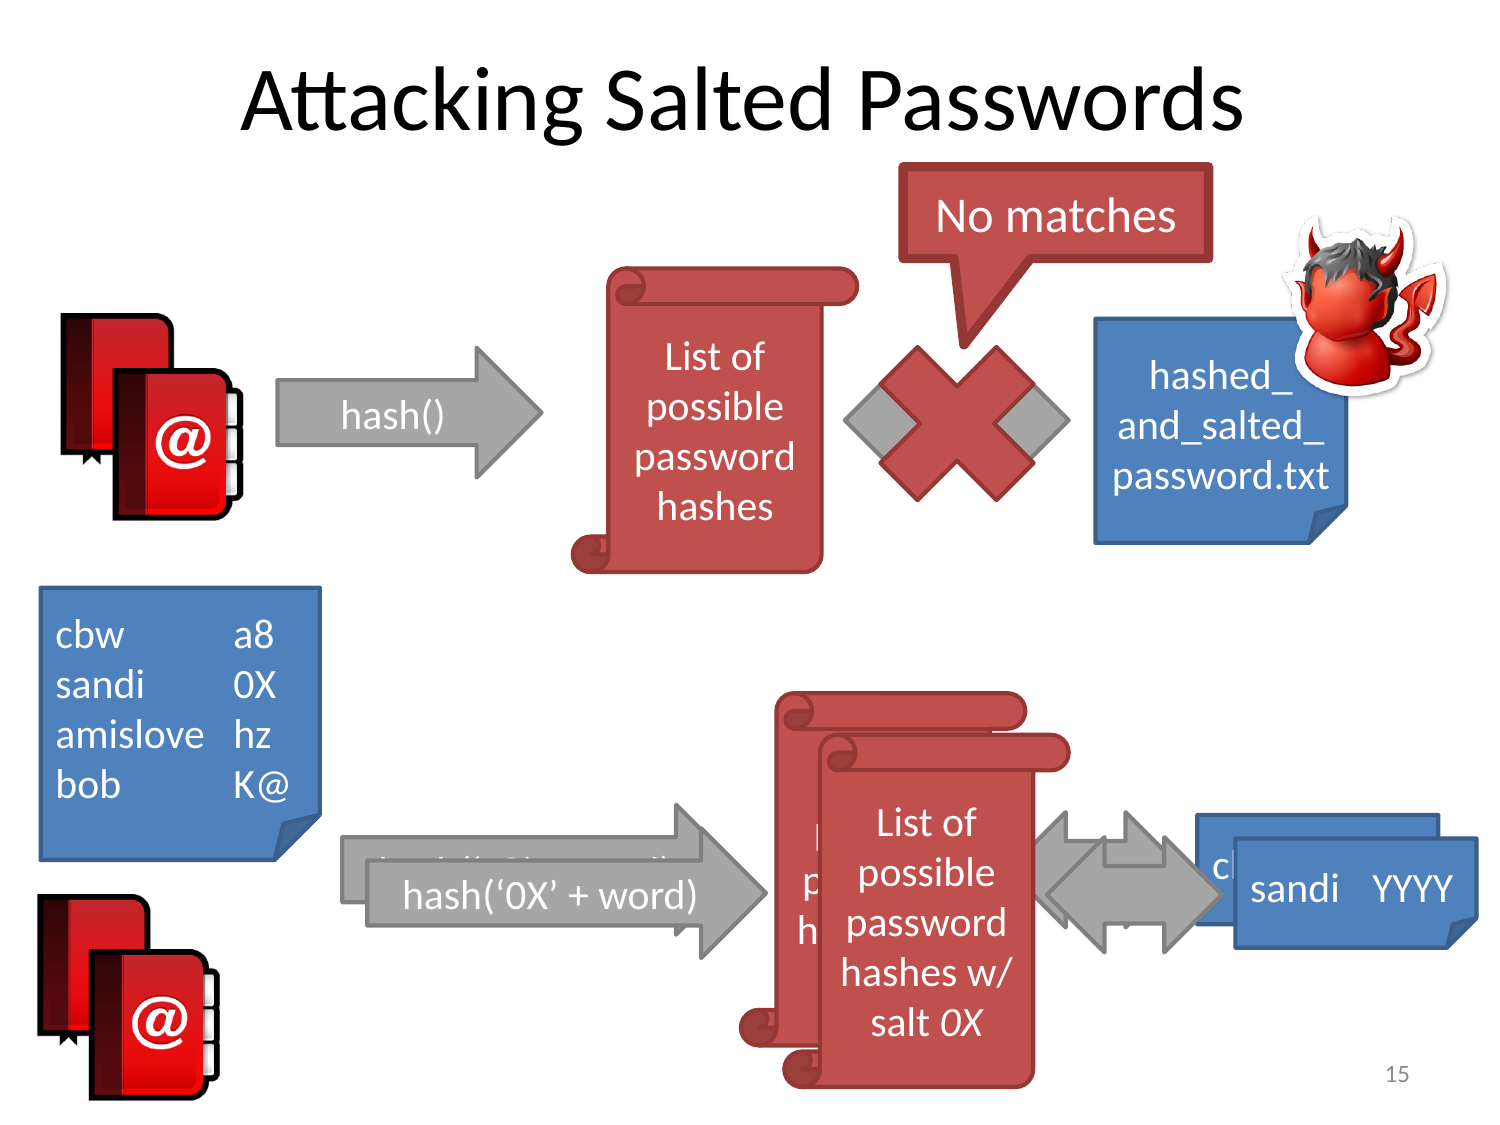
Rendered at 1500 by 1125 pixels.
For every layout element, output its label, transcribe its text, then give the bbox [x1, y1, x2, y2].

text_box hash() [277, 347, 542, 478]
text_box List of possible password hashes w/ salt a8 [760, 693, 1026, 1046]
text_box [844, 347, 1069, 501]
text_box List of possible password hashes w/ salt 0X [803, 734, 1069, 1088]
text_box [1034, 812, 1222, 953]
text_box hash(‘a8’ + word) [342, 804, 701, 903]
text_box List of possible password hashes [592, 268, 858, 573]
title Attacking Salted Passwords [68, 0, 1419, 188]
text_box sandi YYYY [1235, 838, 1477, 948]
text_box hashed_ and_salted_ password.txt [1095, 318, 1347, 543]
text_box cbw a8 sandi 0X amislove hz bob K@ [40, 587, 320, 861]
text_box hash(‘0X’ + word) [367, 828, 767, 958]
picture [17, 893, 231, 1102]
picture [1271, 212, 1461, 402]
text_box No matches [903, 166, 1209, 345]
text_box cbw XXXX [1197, 815, 1439, 925]
picture [40, 312, 254, 521]
slide_number <number> [1074, 1042, 1425, 1103]
